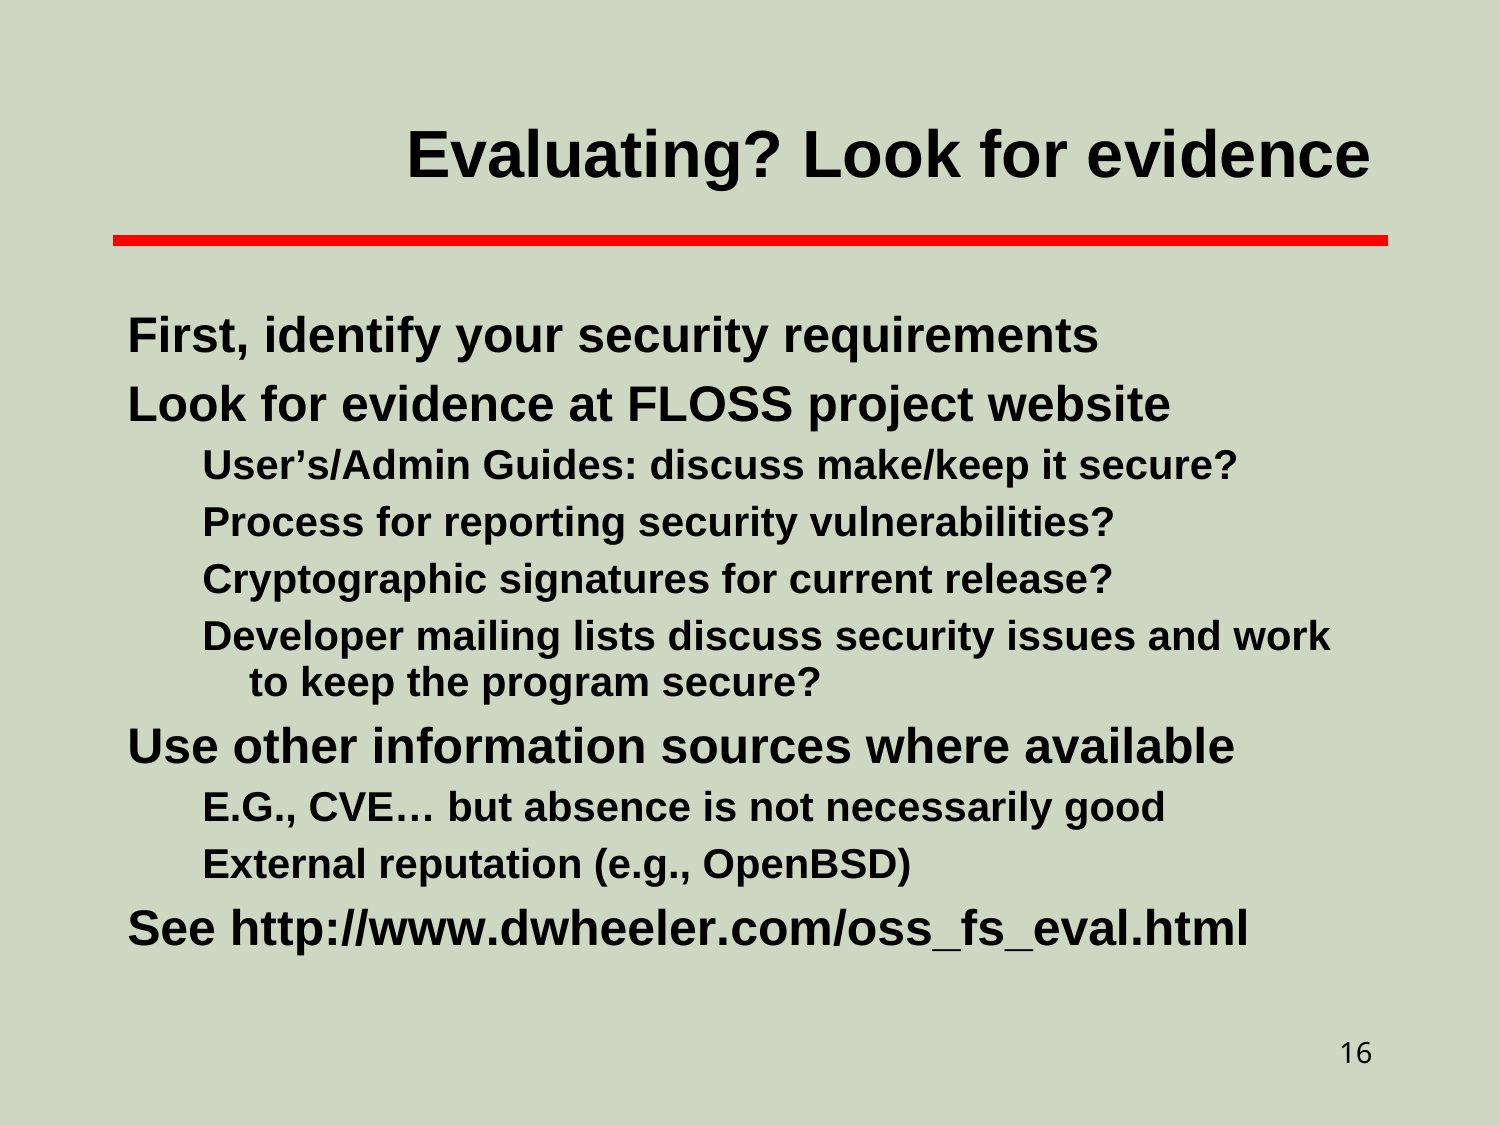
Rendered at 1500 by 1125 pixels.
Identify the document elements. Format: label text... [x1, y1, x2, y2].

list First, identify your security requirements Look for evidence at FLOSS project website User’s/Admin Guides: discuss make/keep it secure? Process for reporting security vulnerabilities? Cryptographic signatures for current release? Developer mailing lists discuss security issues and work to keep the program secure? Use other information sources where available E.G., CVE… but absence is not necessarily good External reputation (e.g., OpenBSD) See http://www.dwheeler.com/oss_fs_eval.html [112, 299, 1388, 1000]
title Evaluating? Look for evidence [337, 85, 1388, 224]
